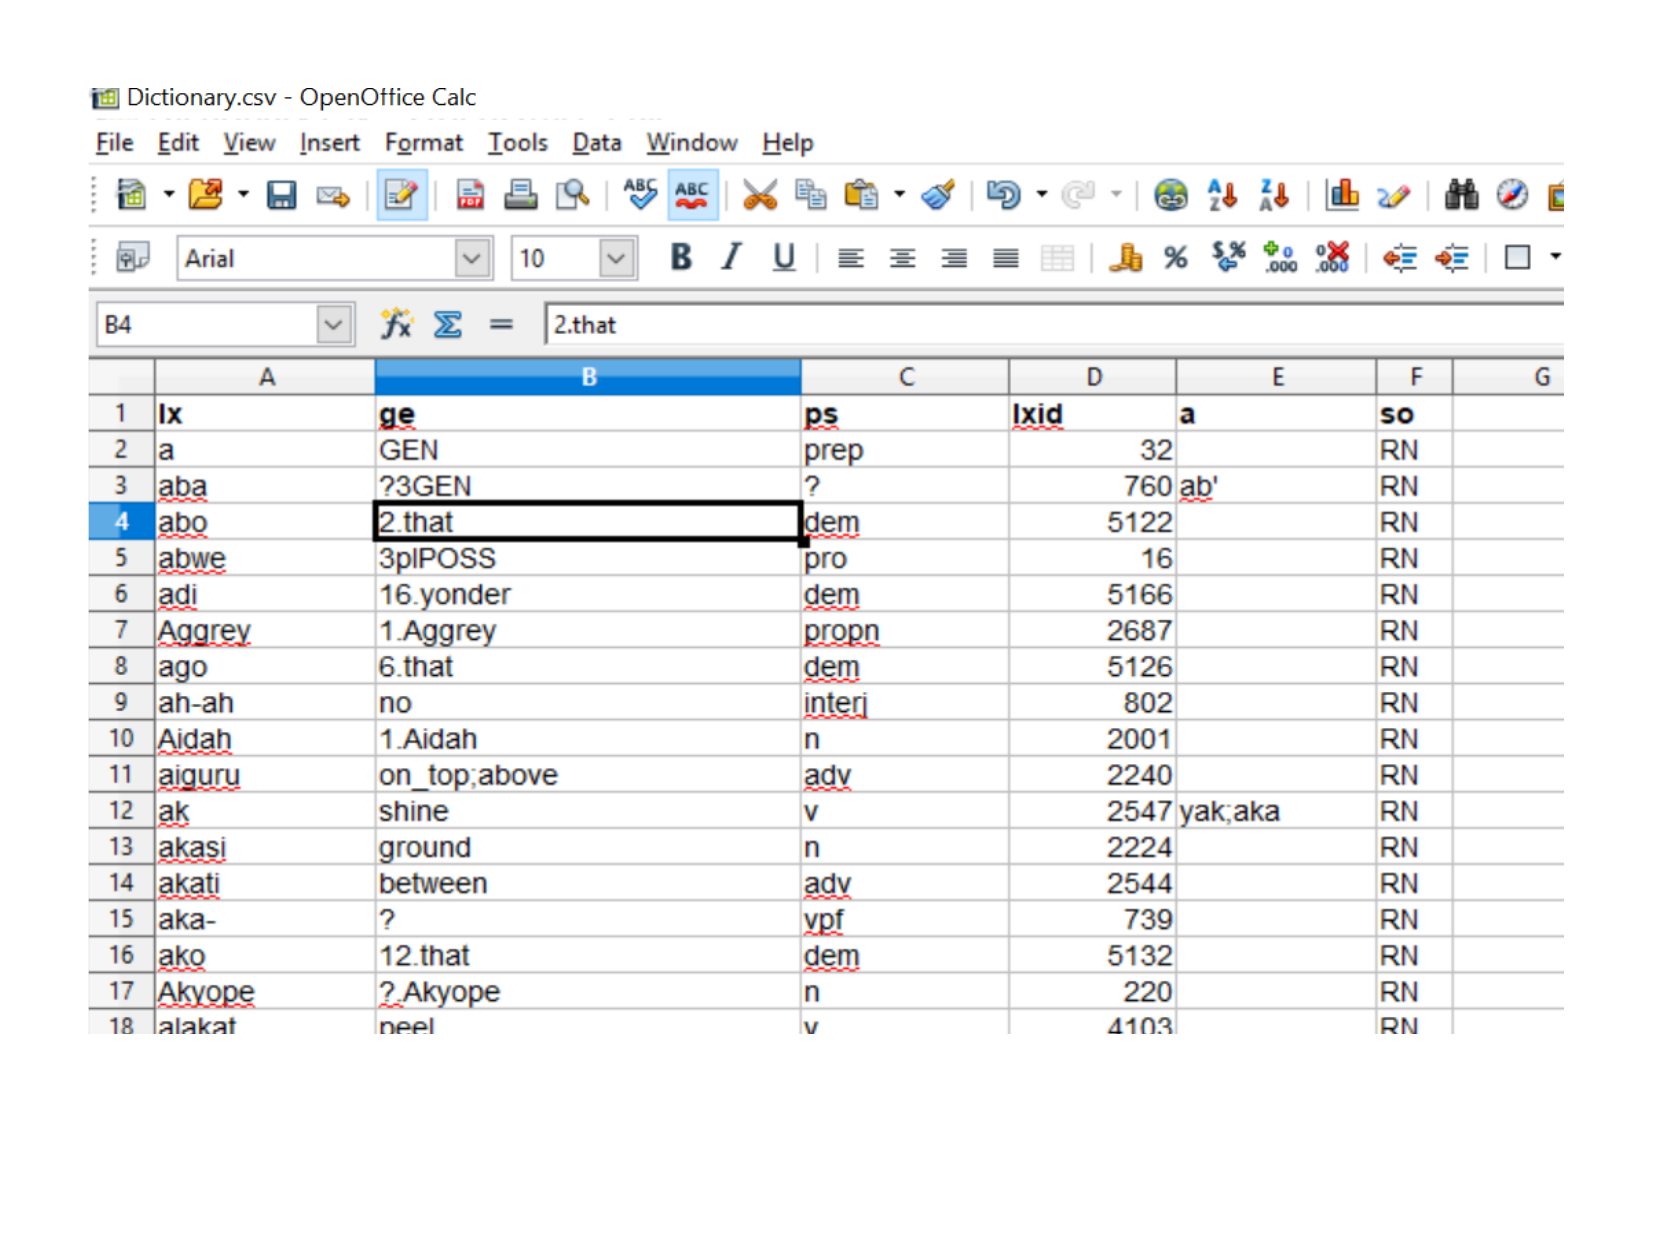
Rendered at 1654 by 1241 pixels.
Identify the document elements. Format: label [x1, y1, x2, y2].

picture [88, 88, 1565, 1034]
